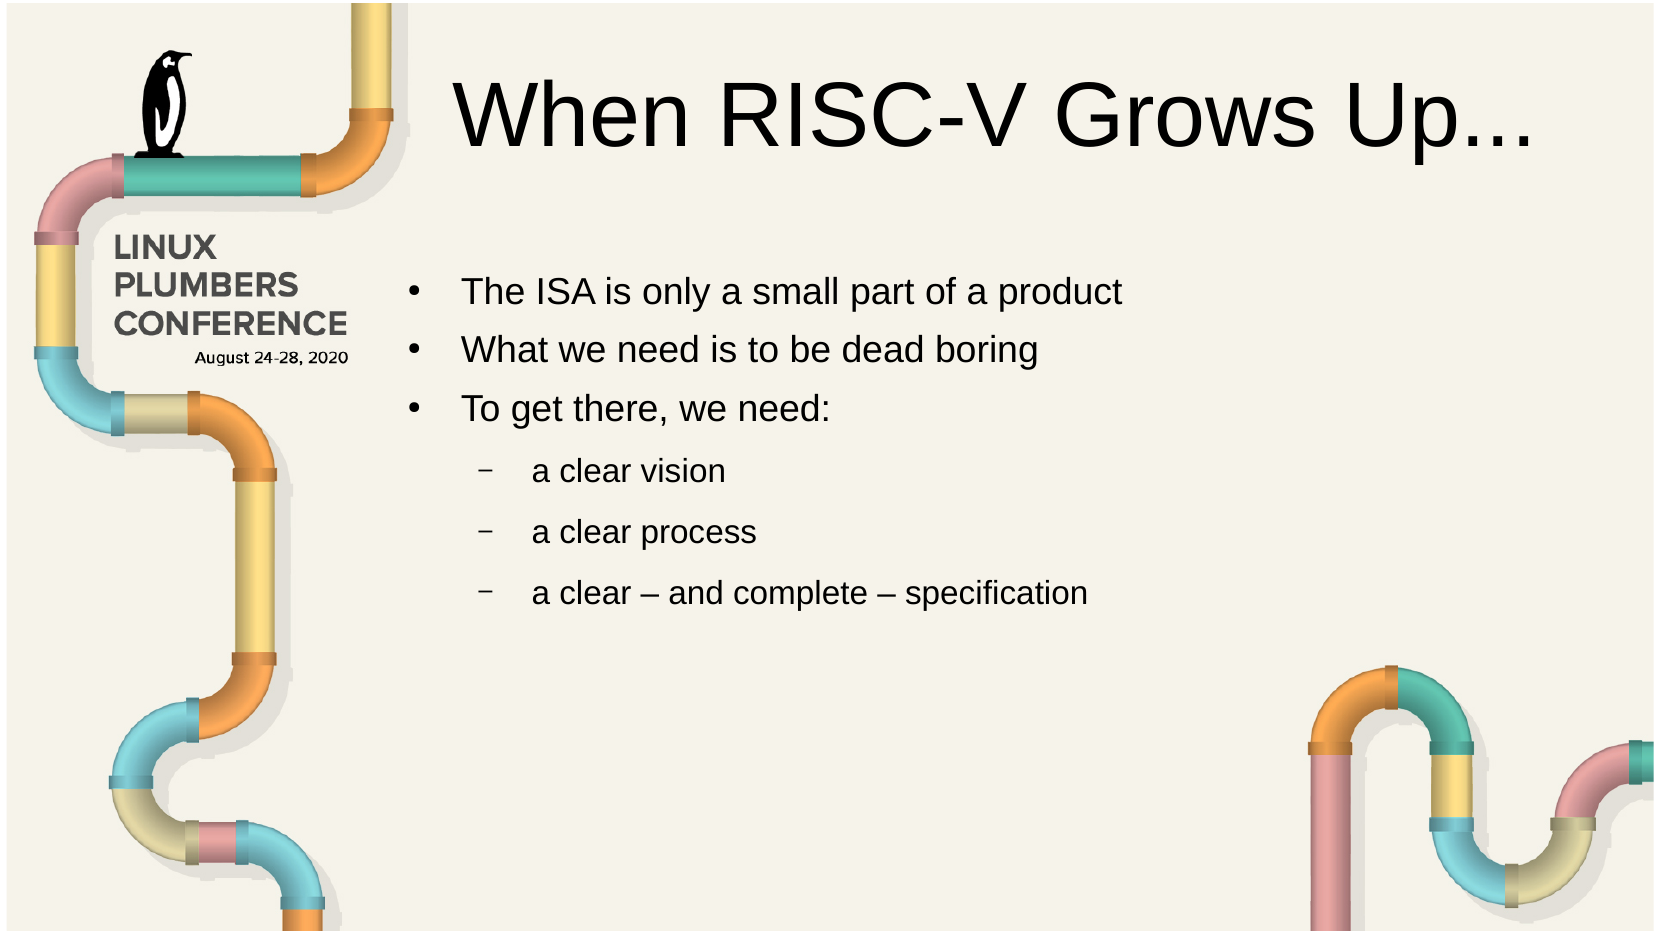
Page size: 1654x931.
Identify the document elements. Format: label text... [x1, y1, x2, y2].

picture [6, 3, 1654, 931]
title When RISC-V Grows Up... [420, 37, 1571, 193]
list The ISA is only a small part of a product What we need is to be dead boring To get there, we need: a clear vision a clear process a clear – and complete – specification [390, 270, 1441, 811]
